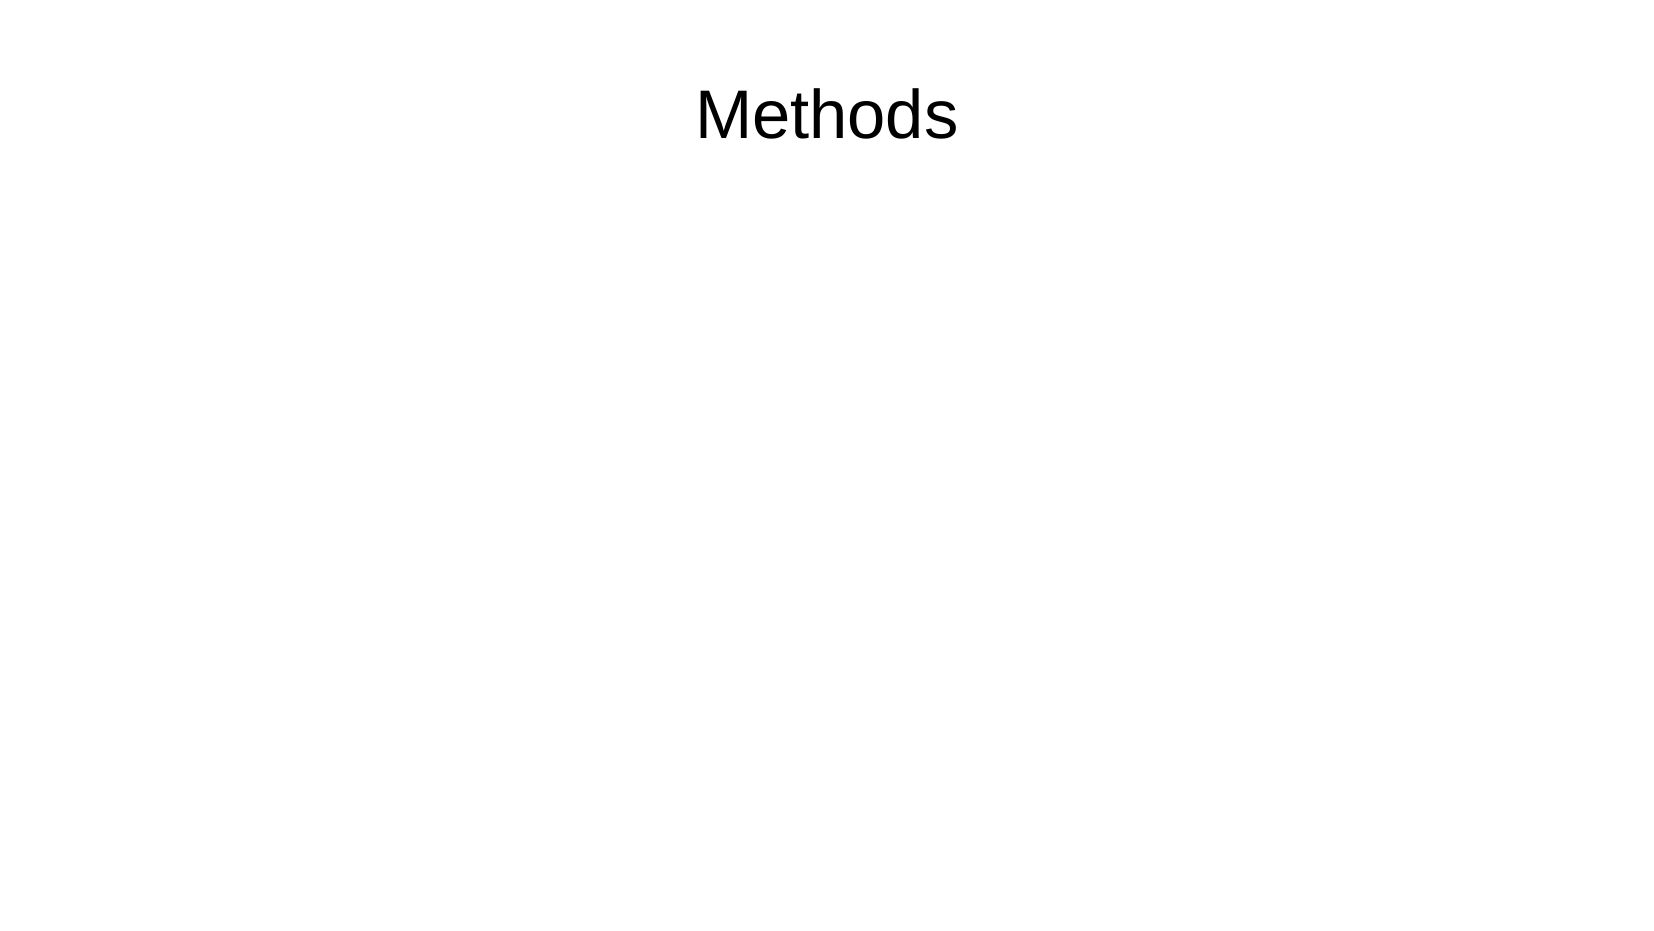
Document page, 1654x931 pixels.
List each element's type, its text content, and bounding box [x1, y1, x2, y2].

title Methods [82, 37, 1571, 193]
